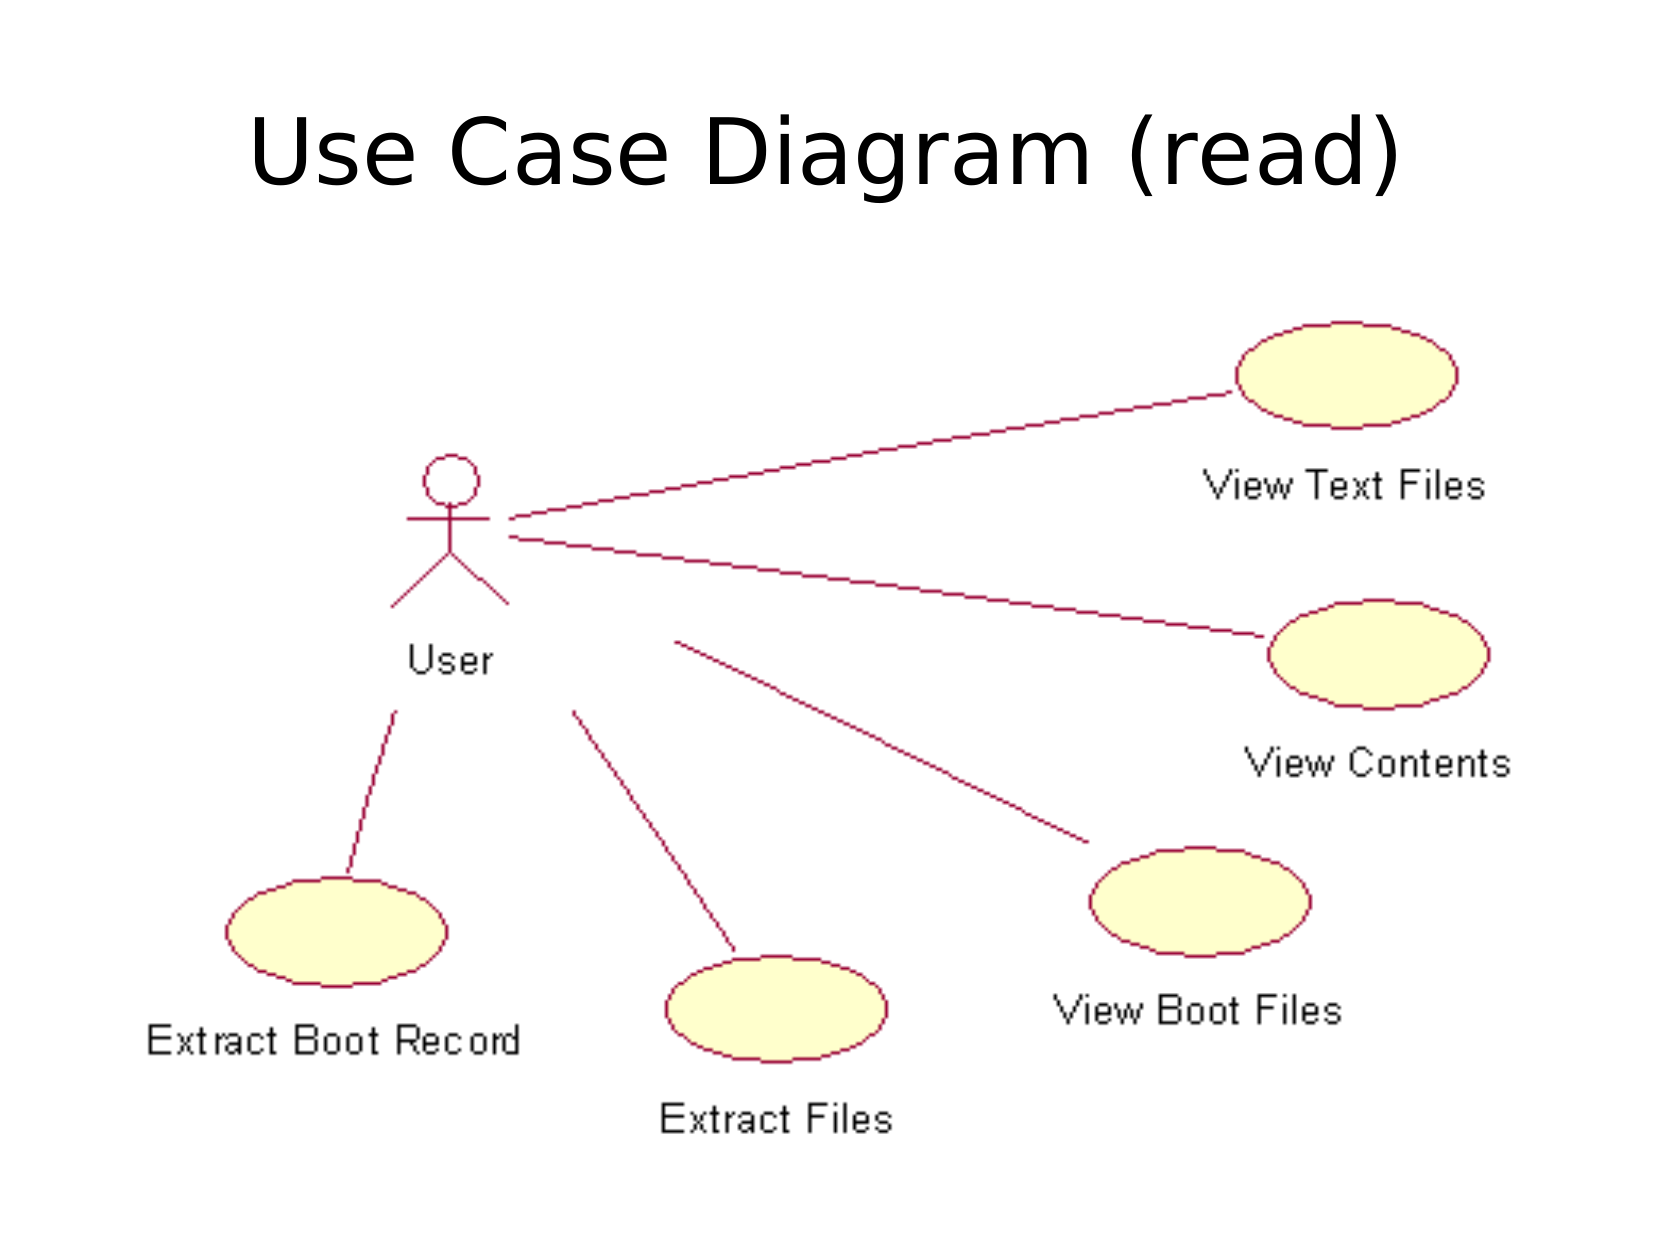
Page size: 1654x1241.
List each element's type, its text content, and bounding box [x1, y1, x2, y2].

picture [118, 295, 1536, 1152]
title Use Case Diagram (read) [82, 49, 1571, 257]
